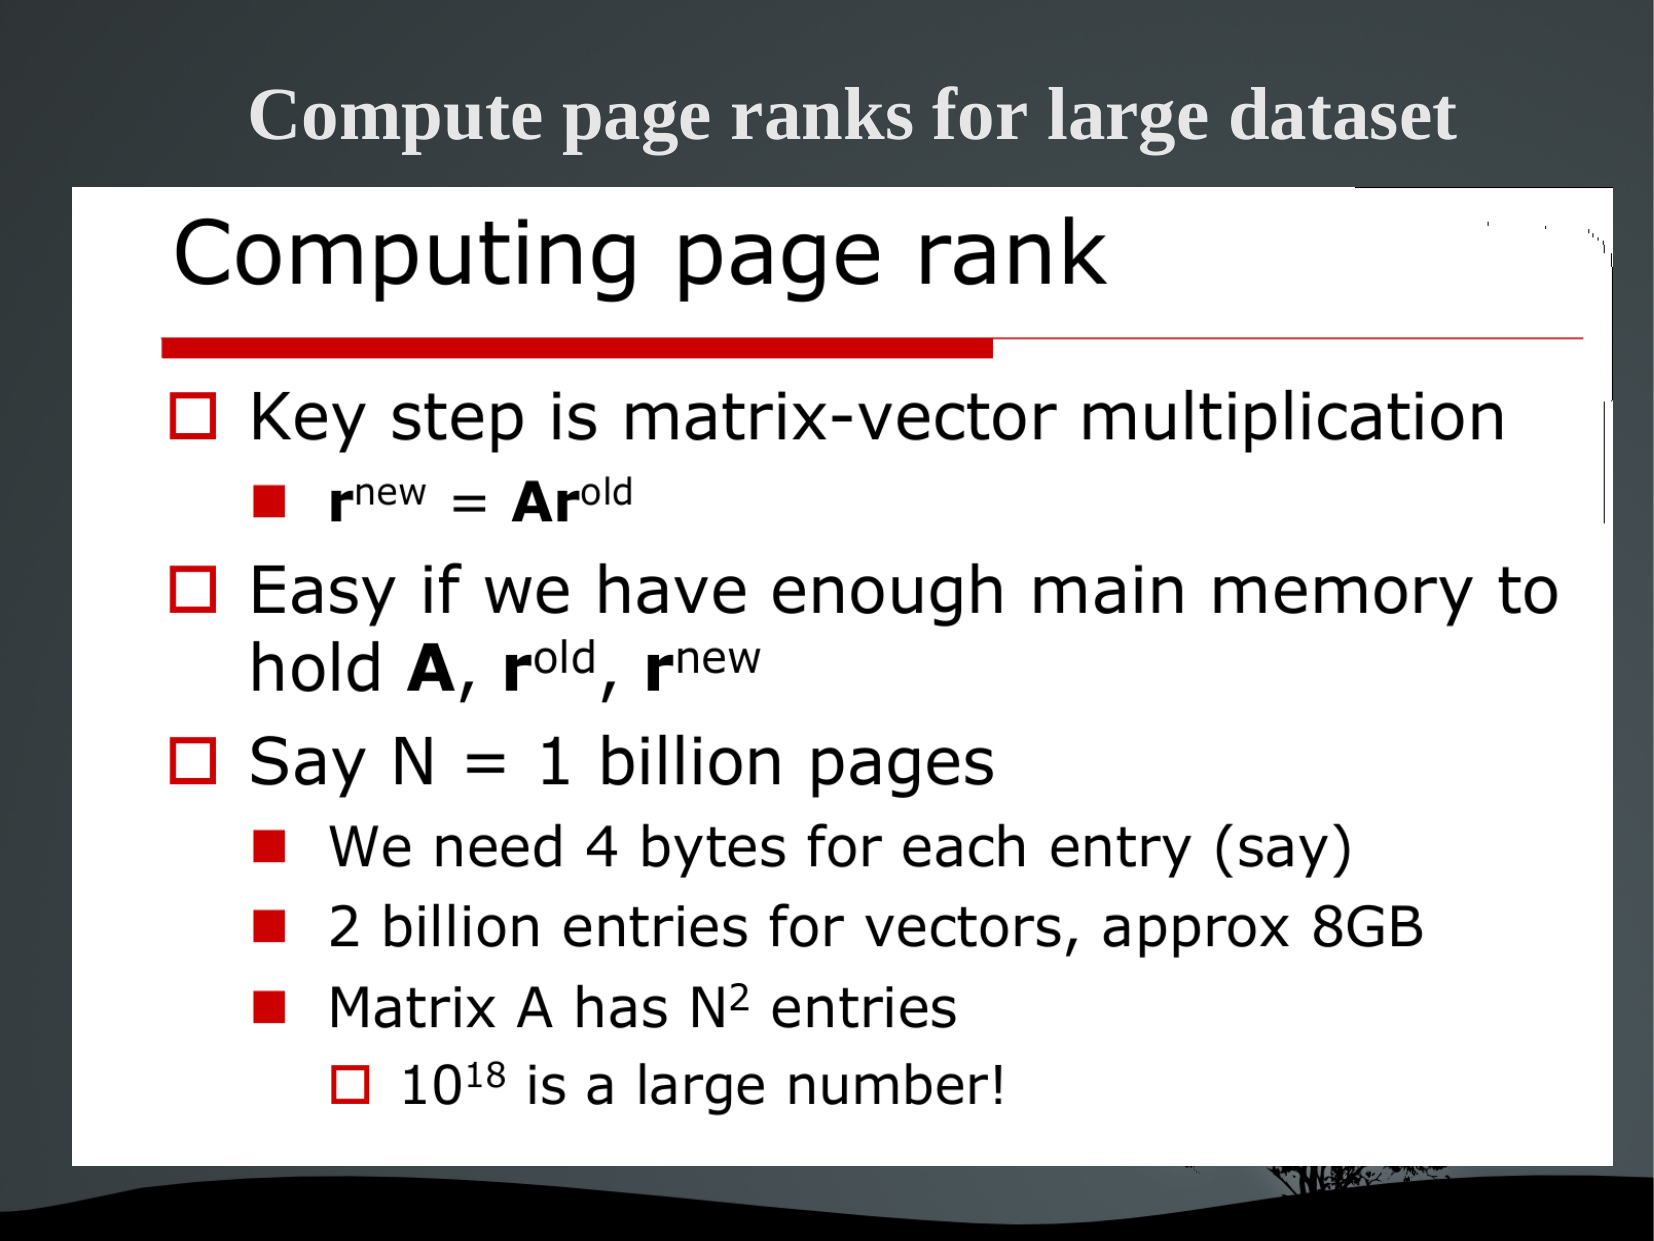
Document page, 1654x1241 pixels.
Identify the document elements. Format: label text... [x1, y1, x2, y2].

picture [0, 0, 1654, 1241]
title Compute page ranks for large dataset [95, 10, 1584, 187]
